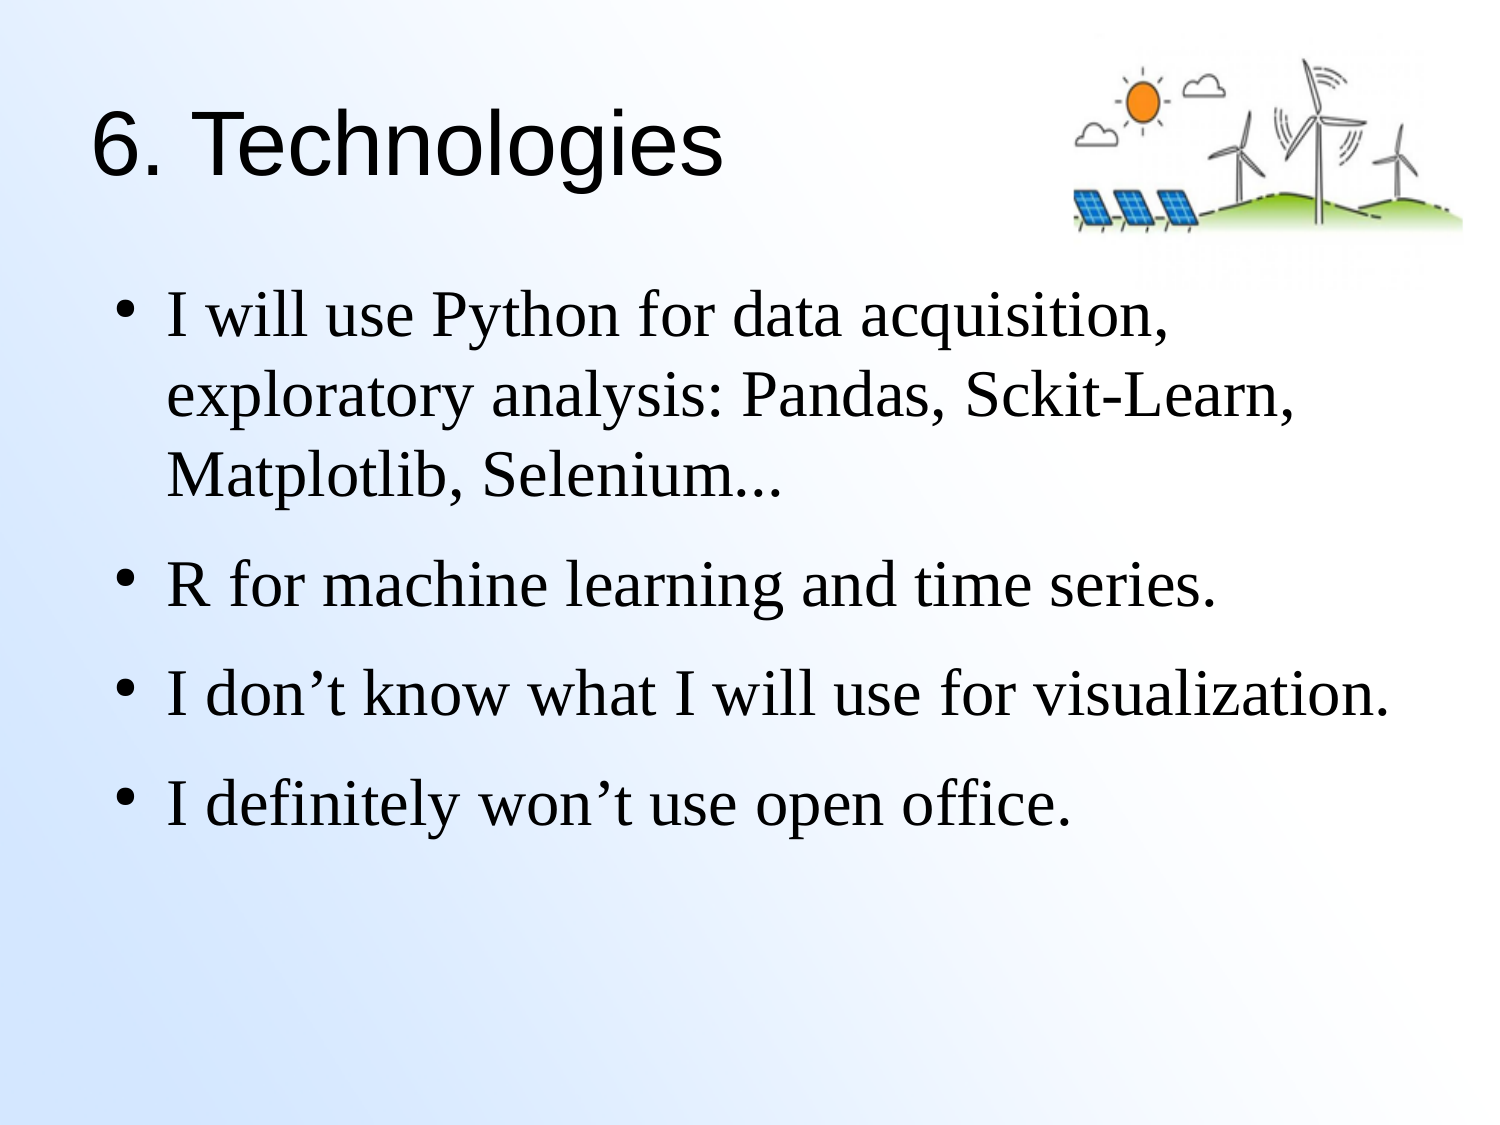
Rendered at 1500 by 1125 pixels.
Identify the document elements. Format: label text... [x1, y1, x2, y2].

title 6. Technologies [75, 45, 1425, 233]
picture [0, 0, 1500, 1125]
list I will use Python for data acquisition, exploratory analysis: Pandas, Sckit-Learn, Matplotlib, Selenium... R for machine learning and time series. I don’t know what I will use for visualization. I definitely won’t use open office. [80, 262, 1431, 1005]
